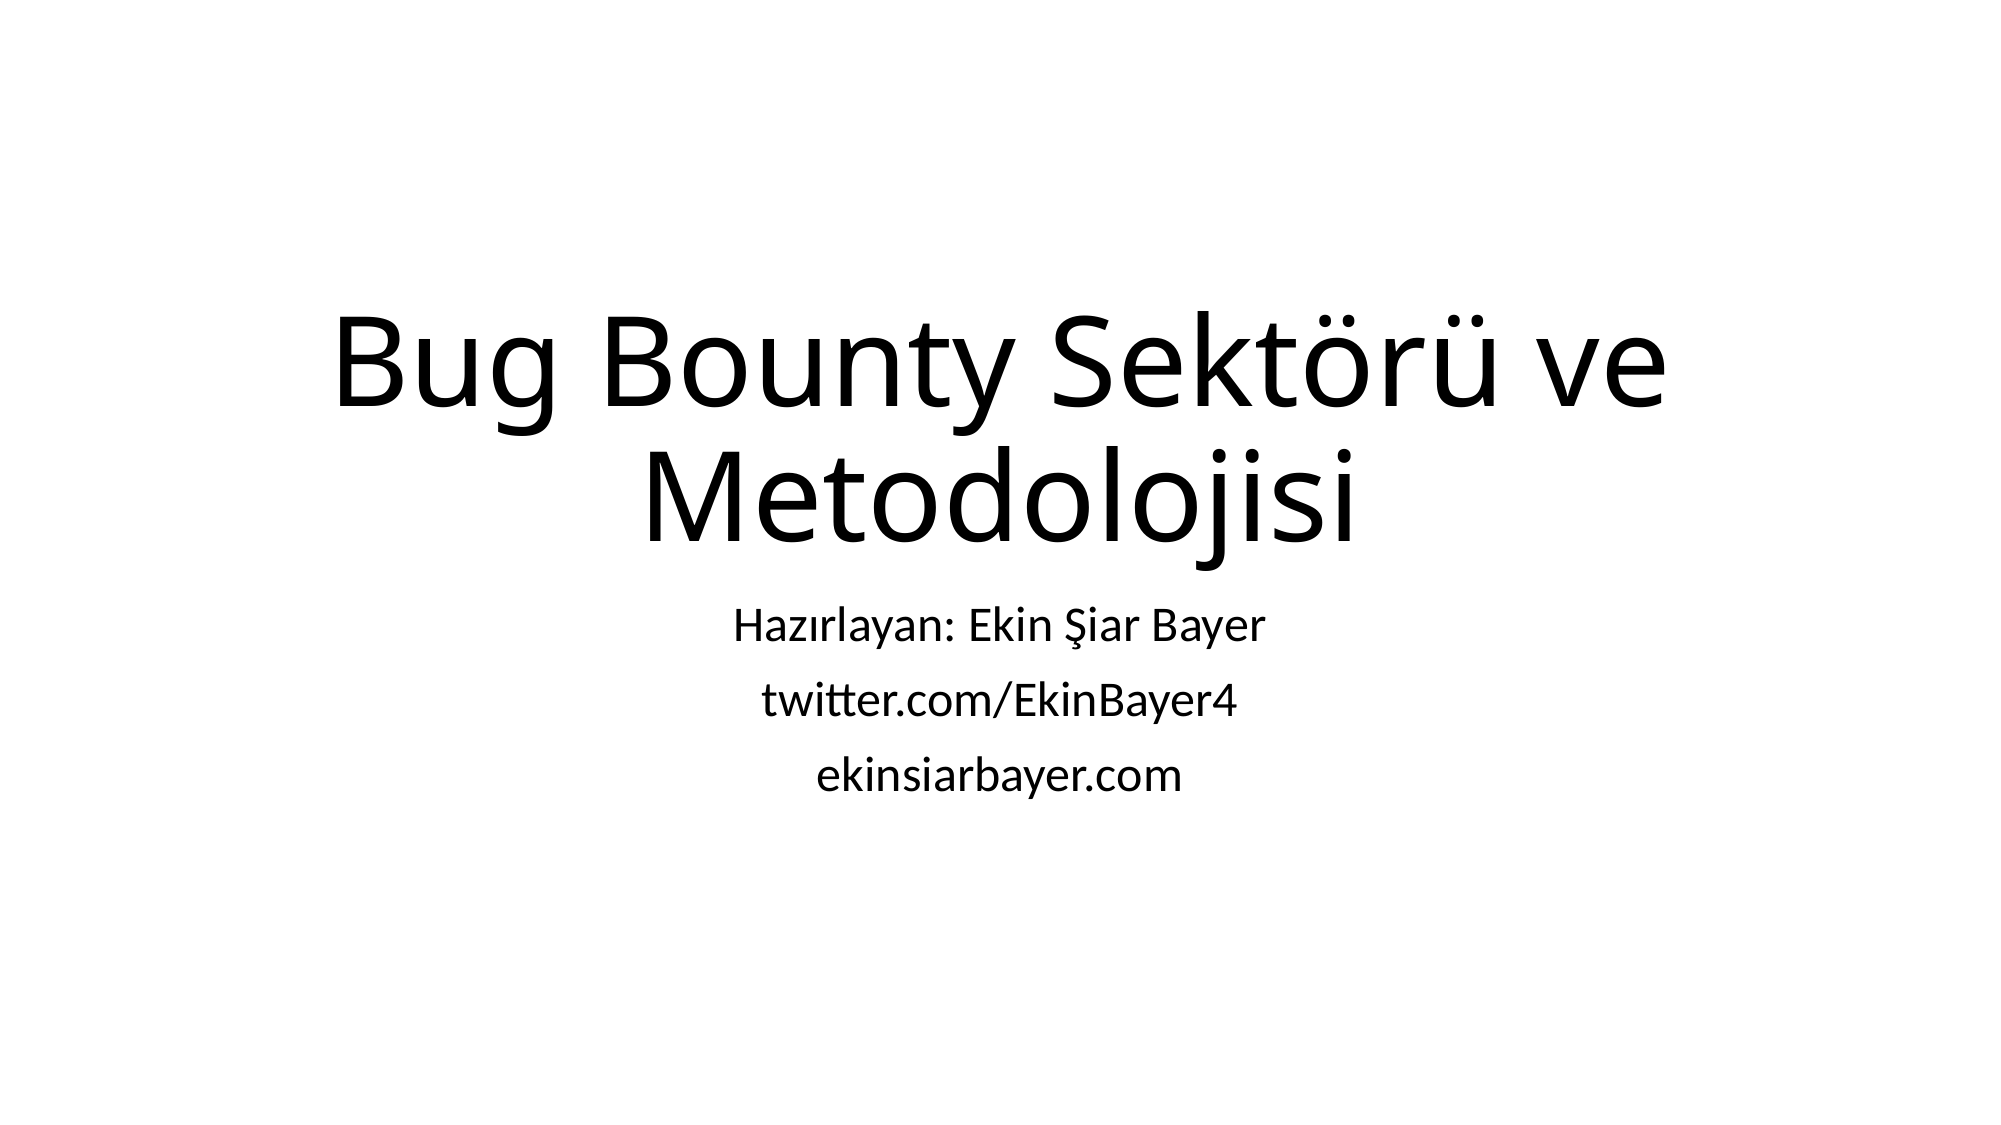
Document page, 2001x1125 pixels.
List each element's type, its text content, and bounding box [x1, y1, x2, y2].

title Bug Bounty Sektörü ve Metodolojisi [249, 184, 1750, 576]
subtitle Hazırlayan: Ekin Şiar Bayer twitter.com/EkinBayer4 ekinsiarbayer.com [249, 590, 1750, 863]
